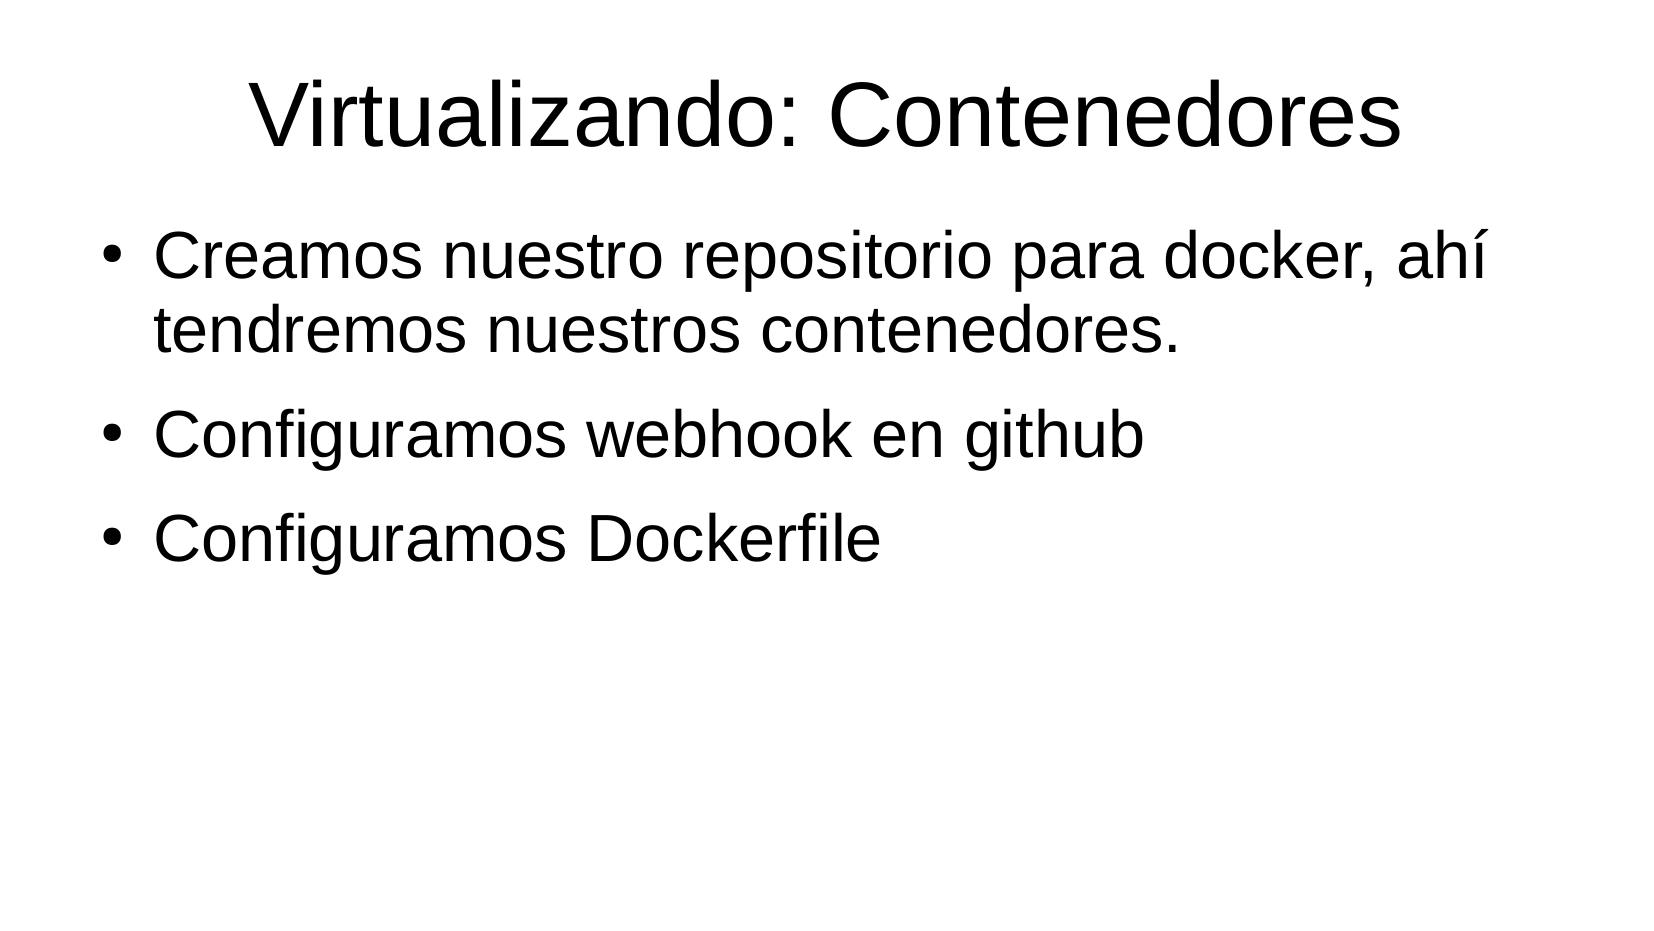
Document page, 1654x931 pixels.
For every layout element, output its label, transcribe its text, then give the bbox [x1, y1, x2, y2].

title Virtualizando: Contenedores [82, 37, 1571, 193]
list Creamos nuestro repositorio para docker, ahí tendremos nuestros contenedores. Configuramos webhook en github Configuramos Dockerfile [82, 217, 1571, 758]
